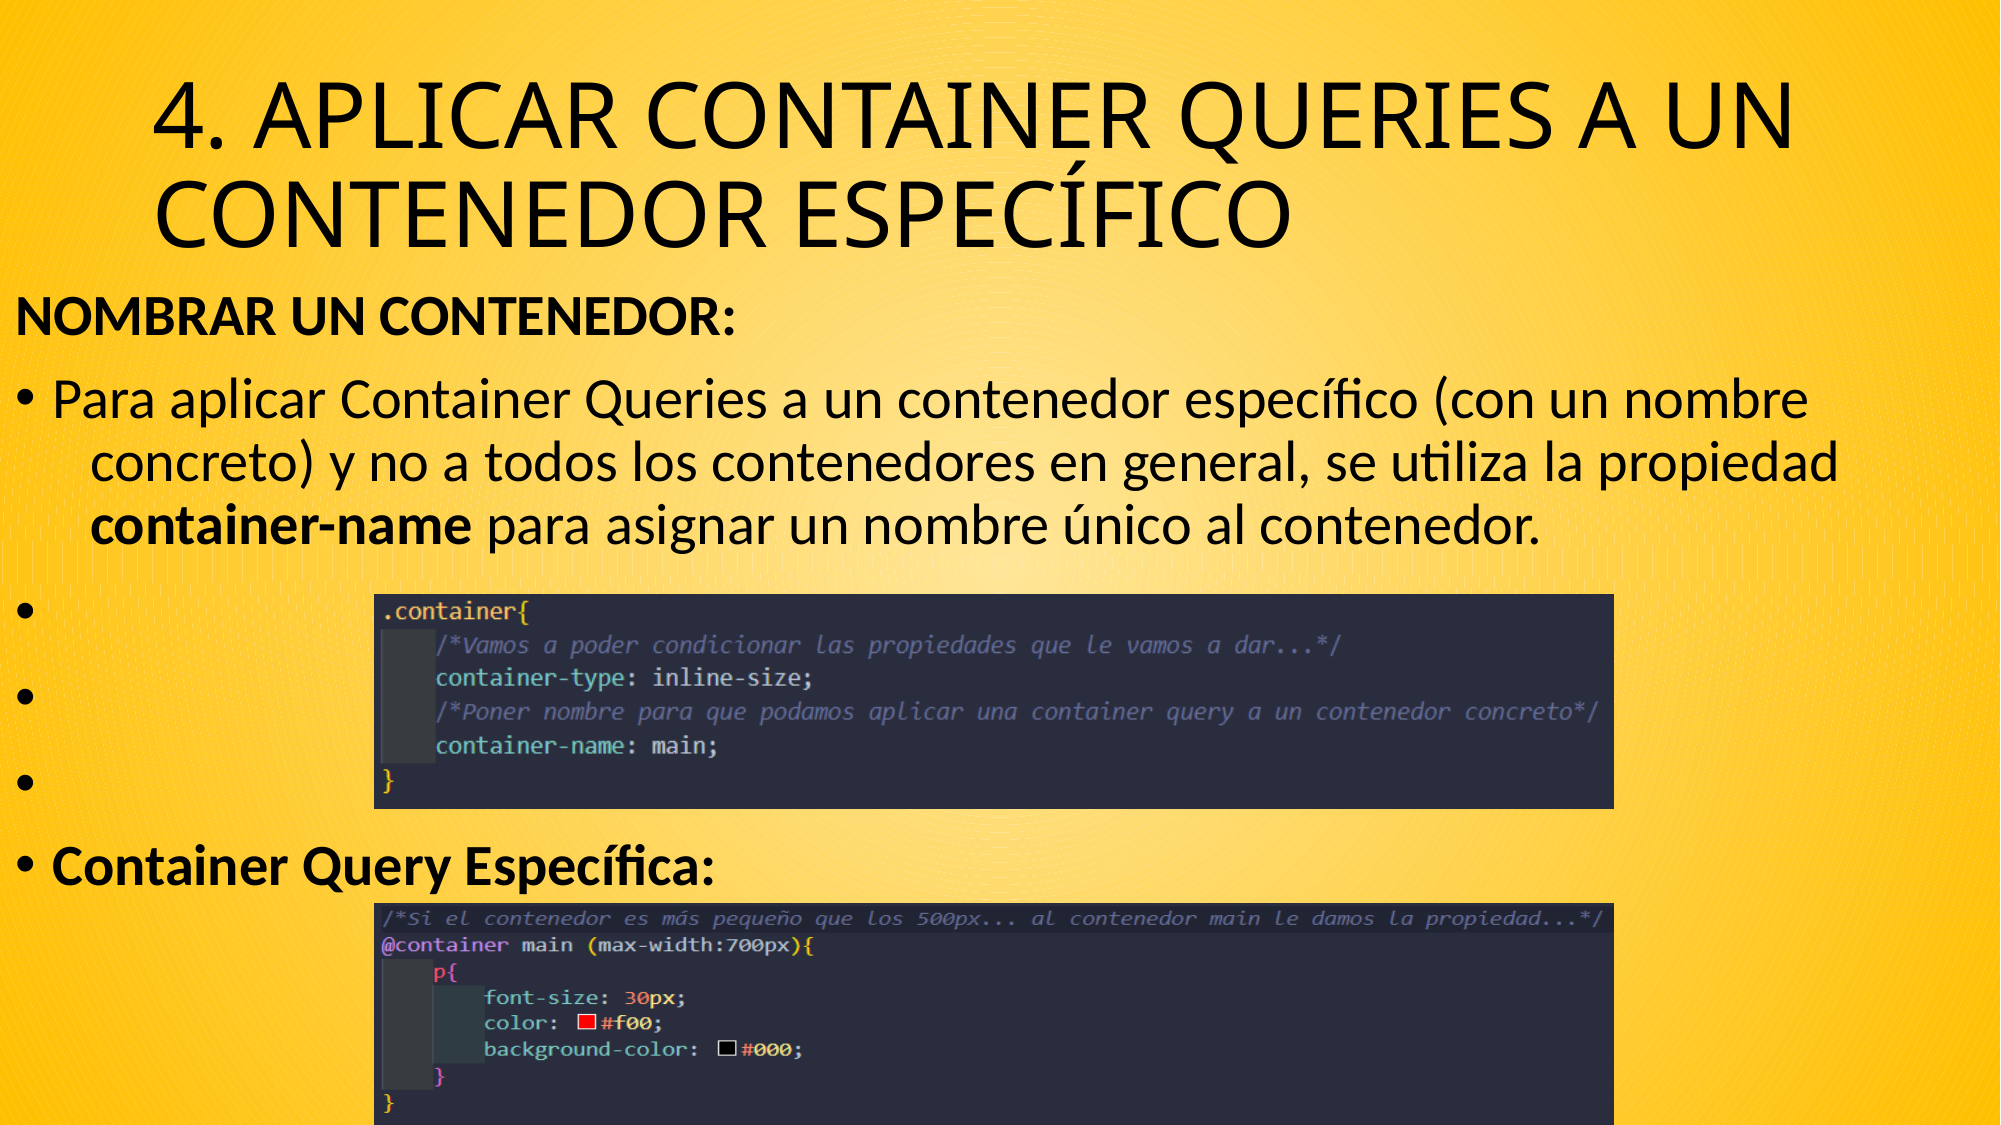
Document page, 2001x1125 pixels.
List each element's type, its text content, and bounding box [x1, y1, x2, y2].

title 4. APLICAR CONTAINER QUERIES A UN CONTENEDOR ESPECÍFICO [137, 59, 1863, 277]
list NOMBRAR UN CONTENEDOR: Para aplicar Container Queries a un contenedor específico (con un nombre concreto) y no a todos los contenedores en general, se utiliza la propiedad container-name para asignar un nombre único al contenedor. Container Query Específica: [0, 277, 2000, 1125]
picture [374, 903, 1614, 1125]
picture [374, 594, 1614, 809]
